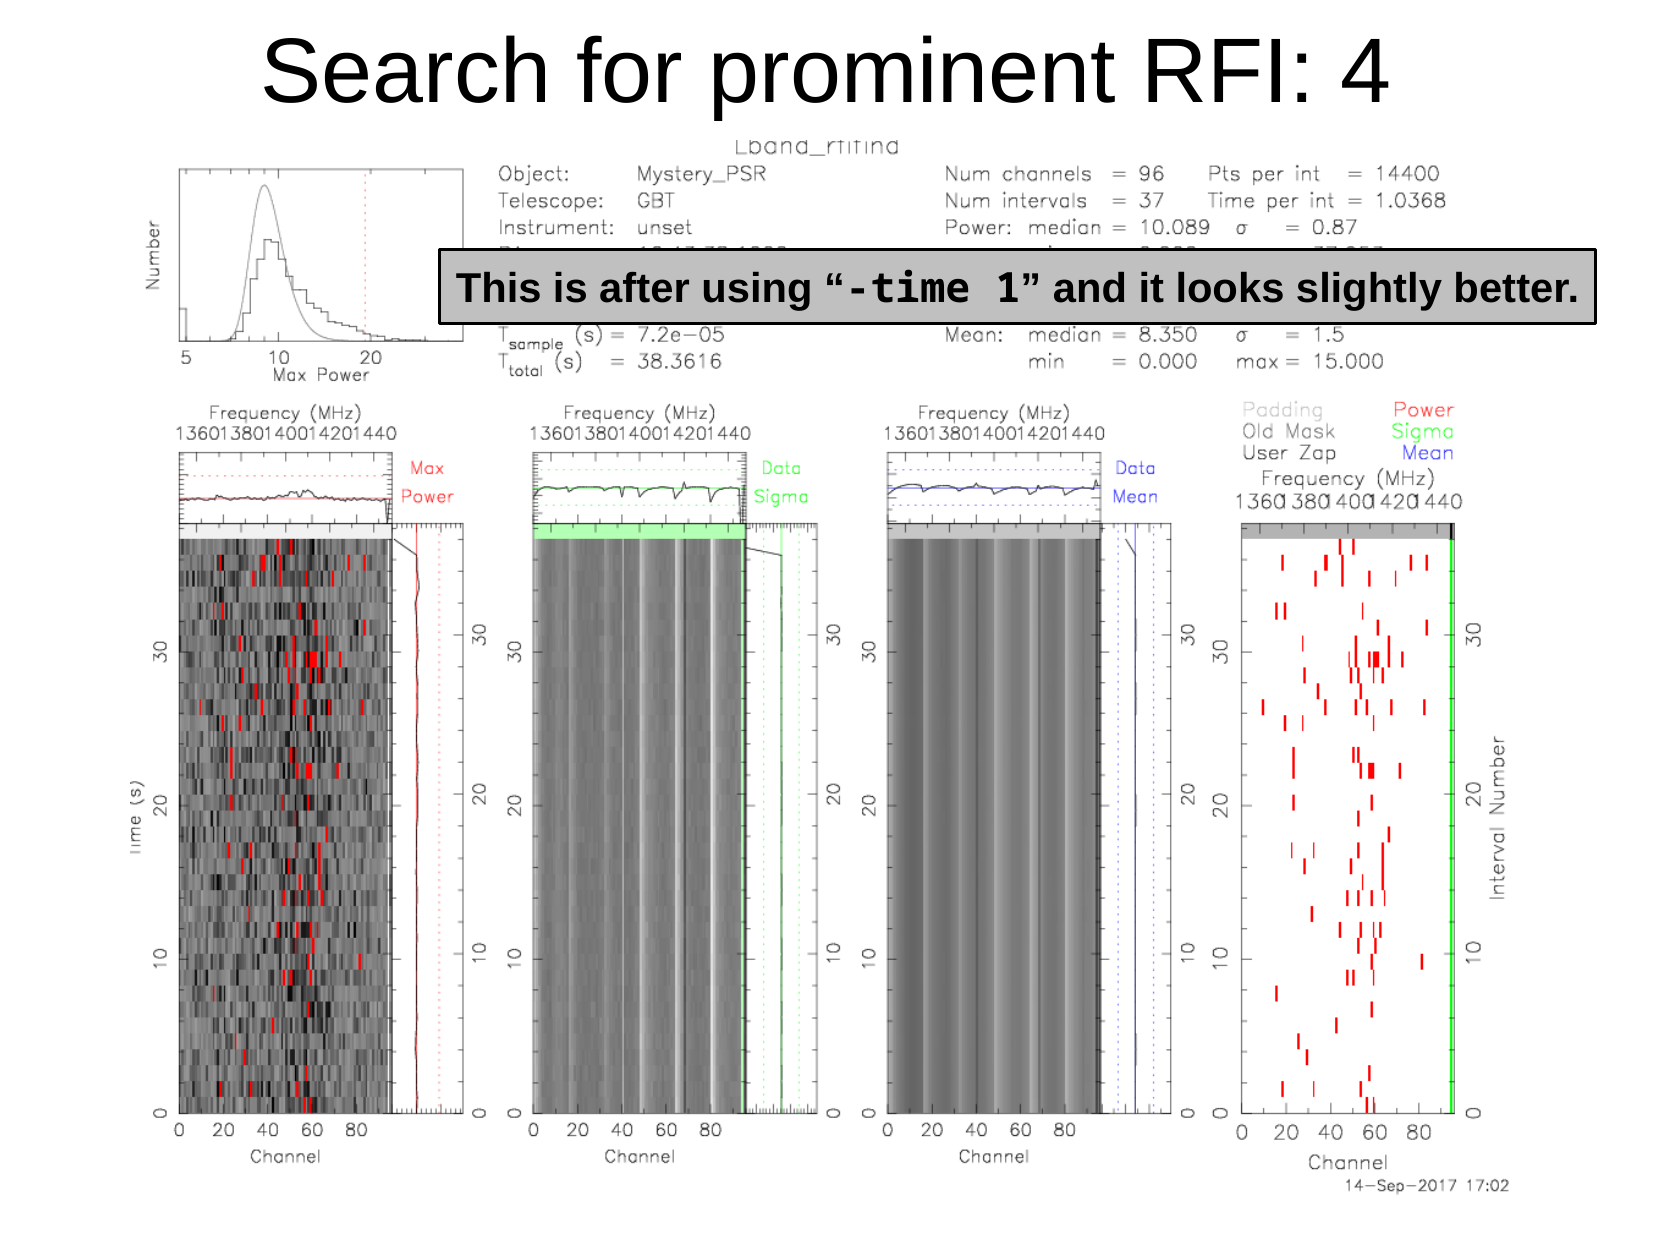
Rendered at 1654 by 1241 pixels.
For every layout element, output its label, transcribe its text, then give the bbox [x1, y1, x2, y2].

title Search for prominent RFI: 4 [82, 15, 1571, 127]
text_box This is after using “-time 1” and it looks slightly better. [439, 249, 1596, 314]
picture [130, 140, 1510, 1195]
